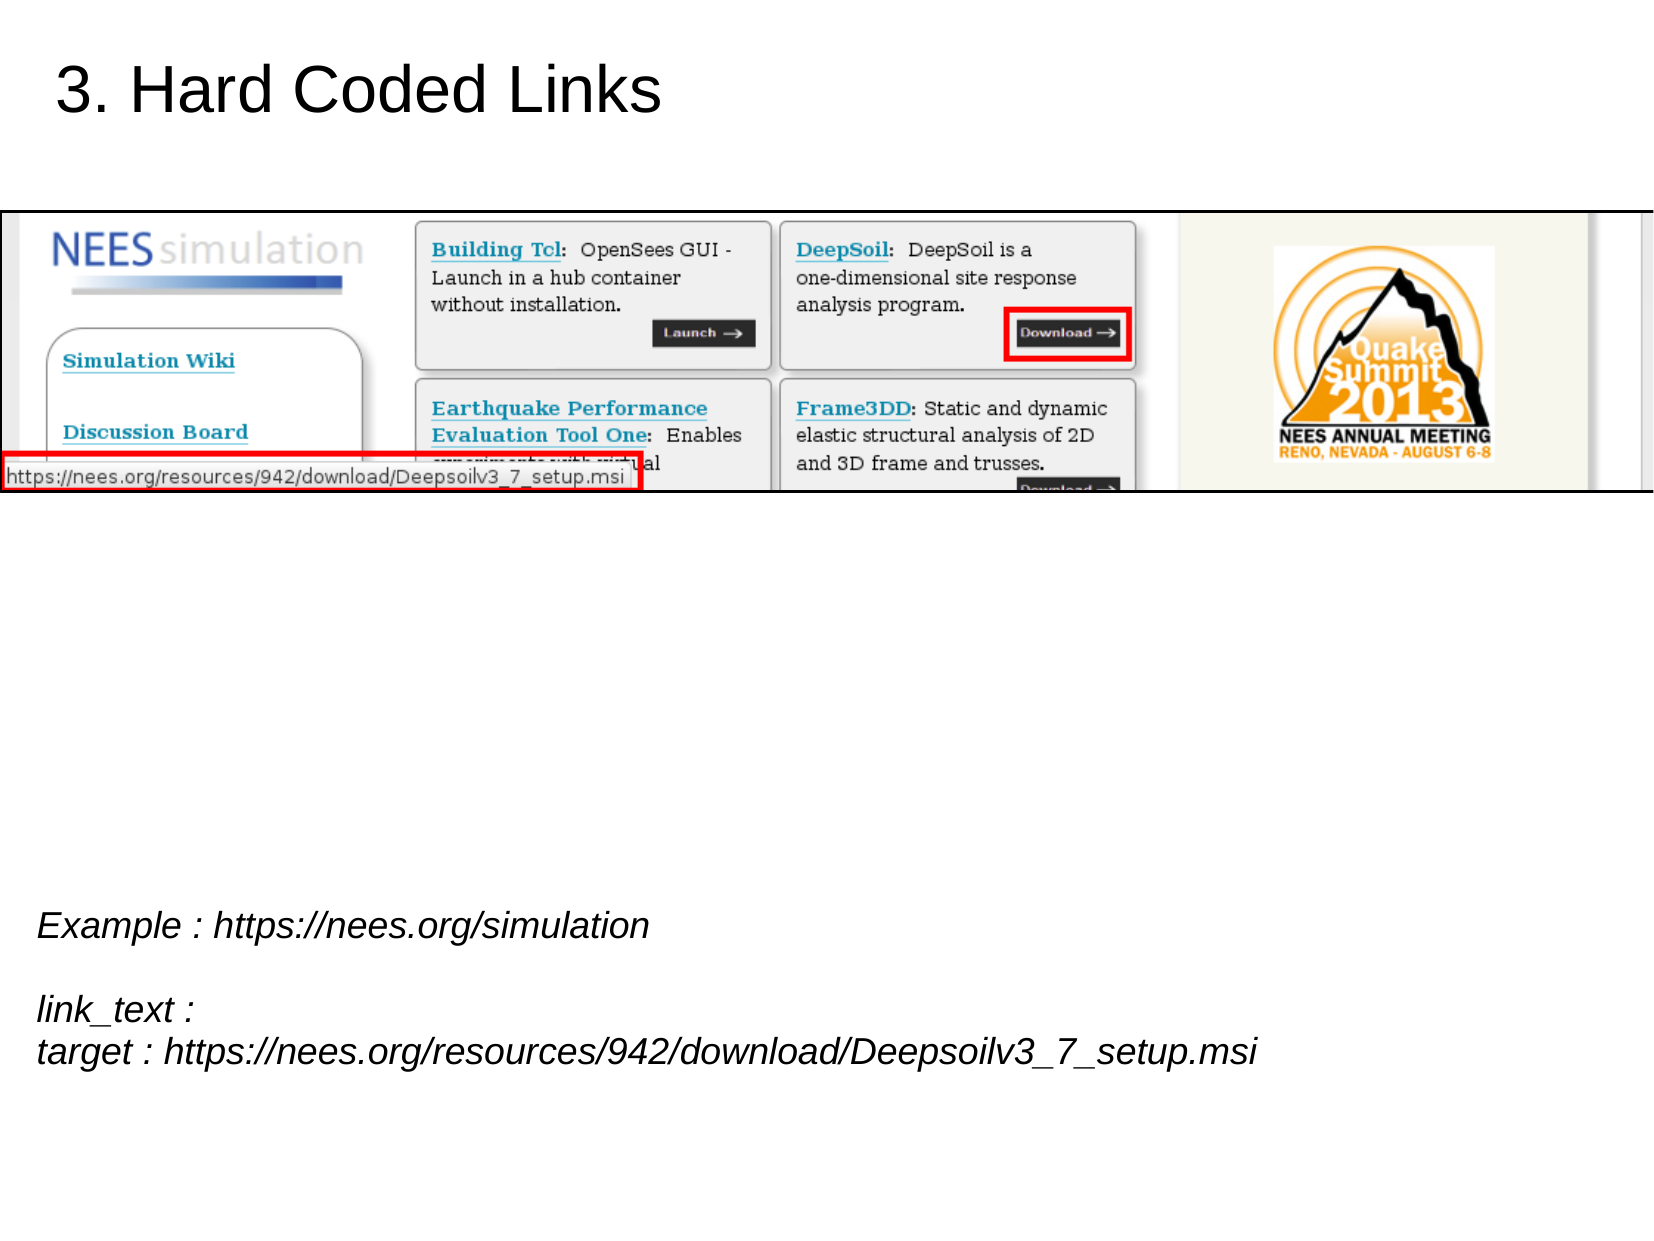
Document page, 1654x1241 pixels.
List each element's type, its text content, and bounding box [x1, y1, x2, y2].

text_box Example : https://nees.org/simulation link_text : target : https://nees.org/resources/942/download/Deepsoilv3_7_setup.msi [21, 897, 1576, 1081]
picture [2, 212, 1654, 491]
text_box 3. Hard Coded Links [41, 45, 931, 166]
